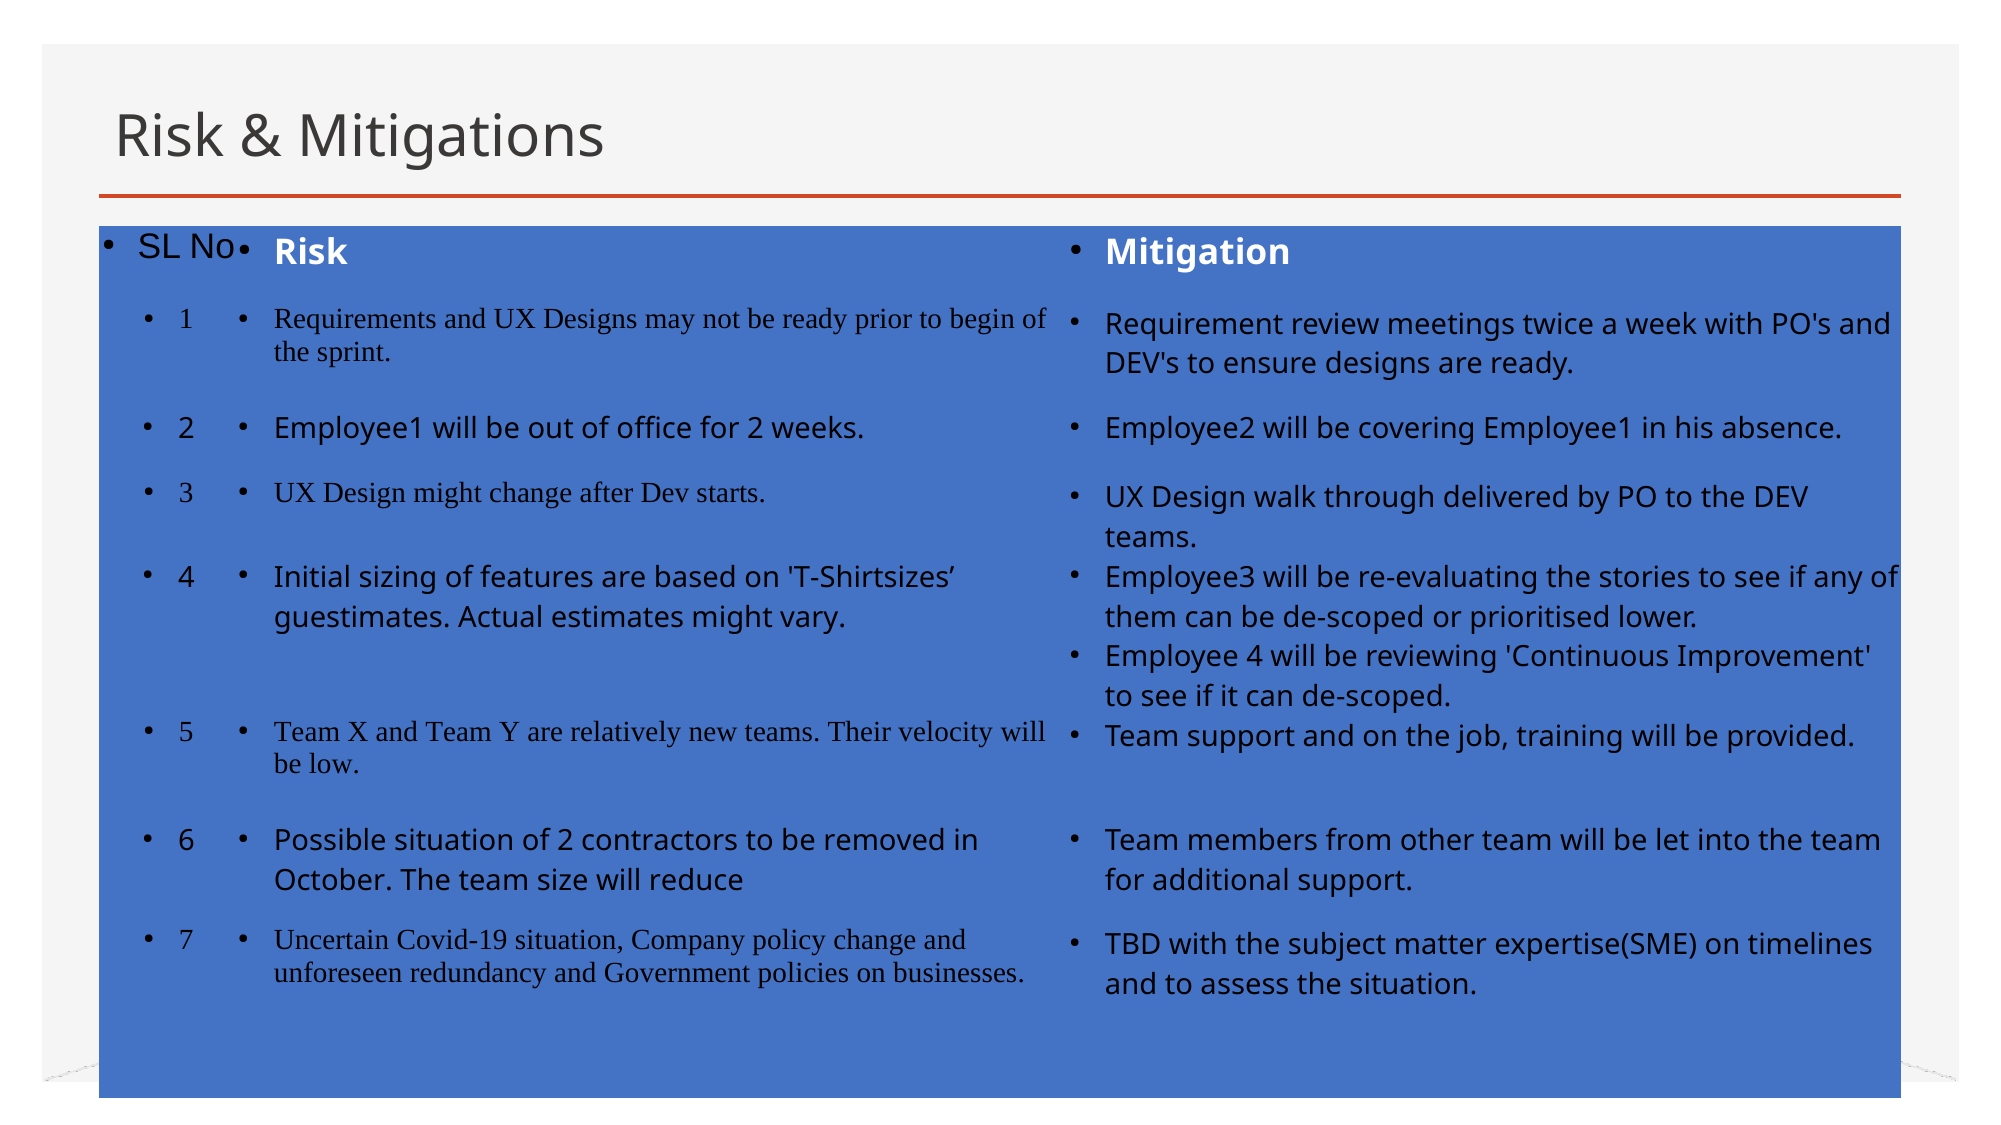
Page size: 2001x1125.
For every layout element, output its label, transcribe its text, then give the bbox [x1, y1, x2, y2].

table_header Mitigation [1070, 226, 1901, 303]
table_cell Initial sizing of features are based on 'T-Shirtsizes’ guestimates. Actual estimates might vary. [238, 556, 1070, 715]
table_cell Team support and on the job, training will be provided. [1070, 715, 1901, 820]
table_cell Team X and Team Y are relatively new teams. Their velocity will be low. [238, 715, 1070, 820]
table_cell 4 [99, 556, 238, 715]
table_cell 5 [99, 715, 238, 820]
table_header Risk [238, 226, 1070, 303]
table_cell Employee2 will be covering Employee1 in his absence. [1070, 407, 1901, 477]
table_cell TBD with the subject matter expertise(SME) on timelines and to assess the situation. [1070, 924, 1901, 1098]
table_cell Requirement review meetings twice a week with PO's and DEV's to ensure designs are ready. [1070, 303, 1901, 407]
table_cell Employee3 will be re-evaluating the stories to see if any of them can be de-scoped or prioritised lower. Employee 4 will be reviewing 'Continuous Improvement' to see if it can de-scoped. [1070, 556, 1901, 715]
table_cell 2 [99, 407, 238, 477]
table_cell UX Design might change after Dev starts. [238, 477, 1070, 556]
table_cell Team members from other team will be let into the team for additional support. [1070, 820, 1901, 924]
table_cell UX Design walk through delivered by PO to the DEV teams. [1070, 477, 1901, 556]
table_cell Uncertain Covid-19 situation, Company policy change and unforeseen redundancy and Government policies on businesses. [238, 924, 1070, 1098]
table_cell 6 [99, 820, 238, 924]
table_cell 3 [99, 477, 238, 556]
table_cell Requirements and UX Designs may not be ready prior to begin of the sprint. [238, 303, 1070, 407]
table_cell 7 [99, 924, 238, 1098]
title Risk & Mitigations [99, 73, 1901, 197]
table_cell Possible situation of 2 contractors to be removed in October. The team size will reduce [238, 820, 1070, 924]
table_cell Employee1 will be out of office for 2 weeks. [238, 407, 1070, 477]
table_header SL No [99, 226, 238, 303]
table_cell 1 [99, 303, 238, 407]
